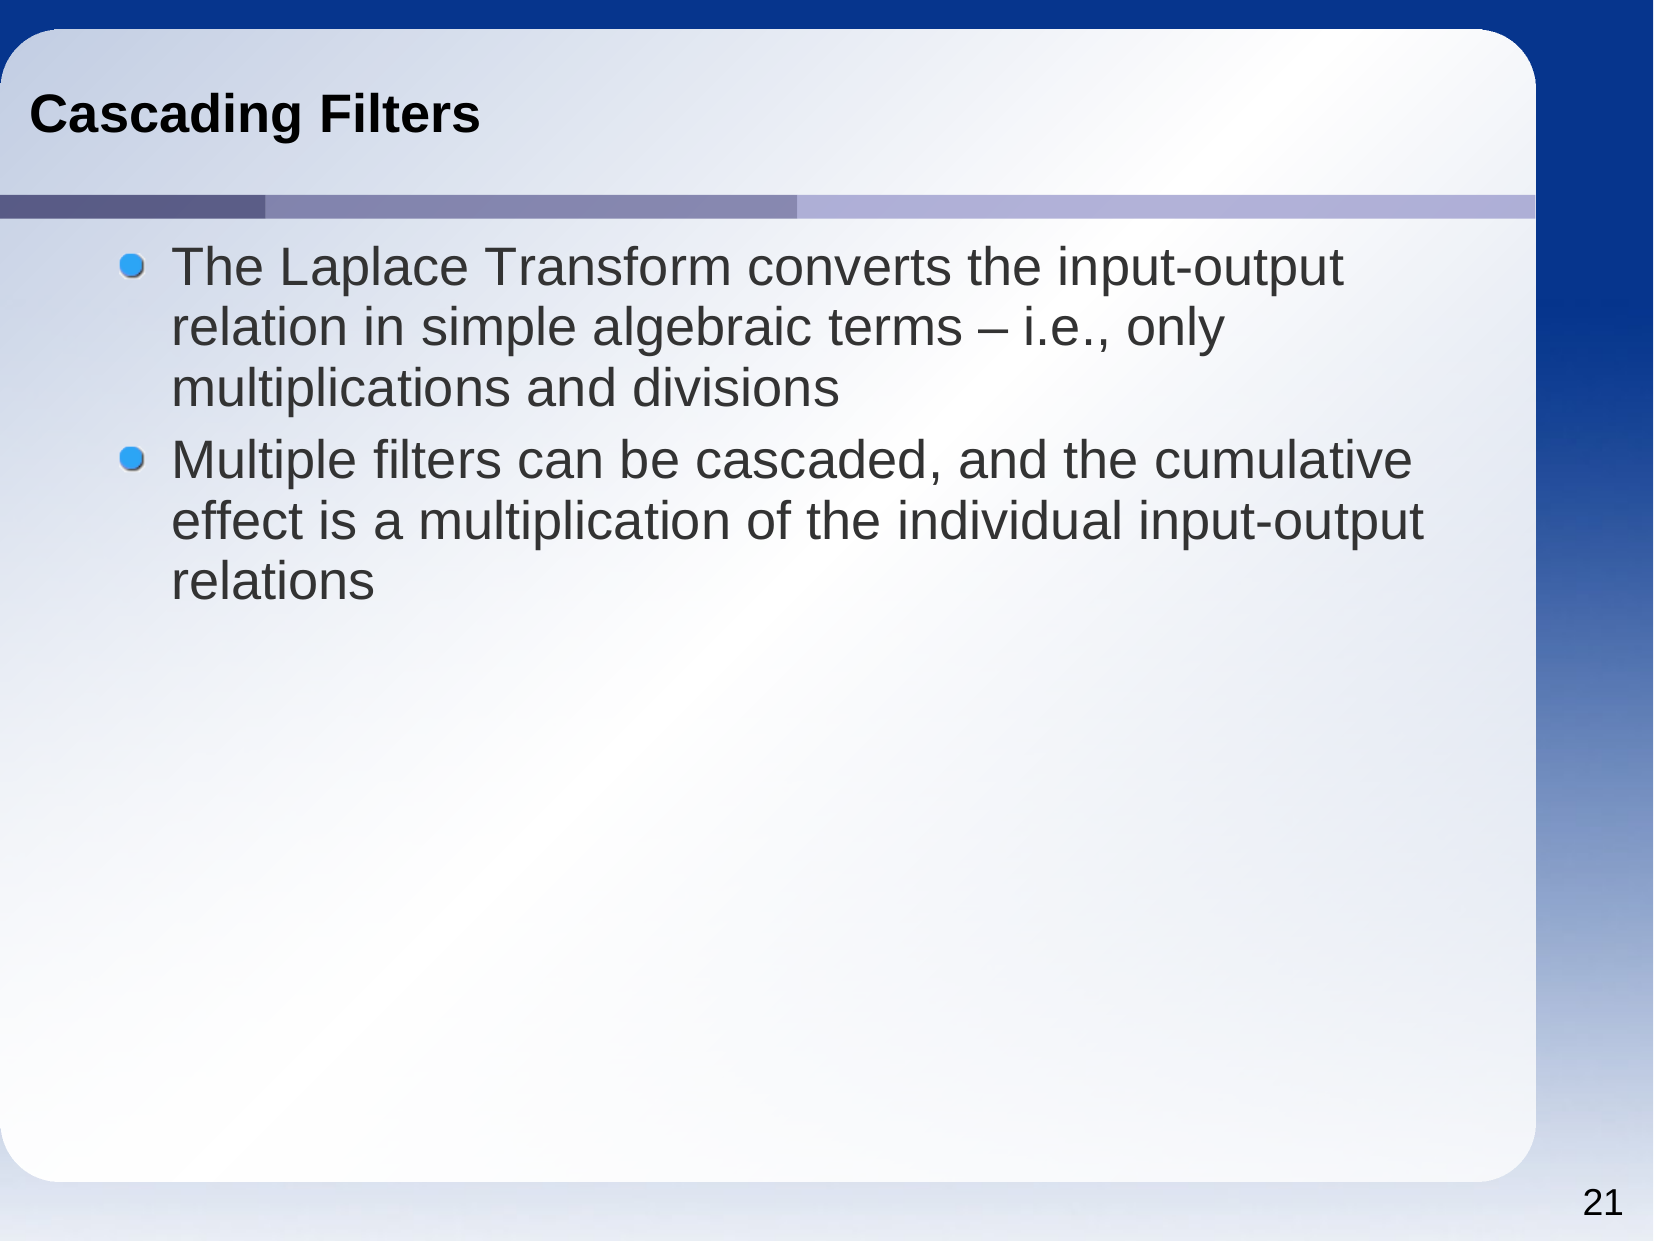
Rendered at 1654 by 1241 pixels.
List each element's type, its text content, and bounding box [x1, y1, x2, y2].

picture [0, 0, 1654, 1241]
title Cascading Filters [29, 49, 1506, 178]
list The Laplace Transform converts the input-output relation in simple algebraic terms – i.e., only multiplications and divisions Multiple filters can be cascaded, and the cumulative effect is a multiplication of the individual input-output relations [29, 236, 1506, 1152]
